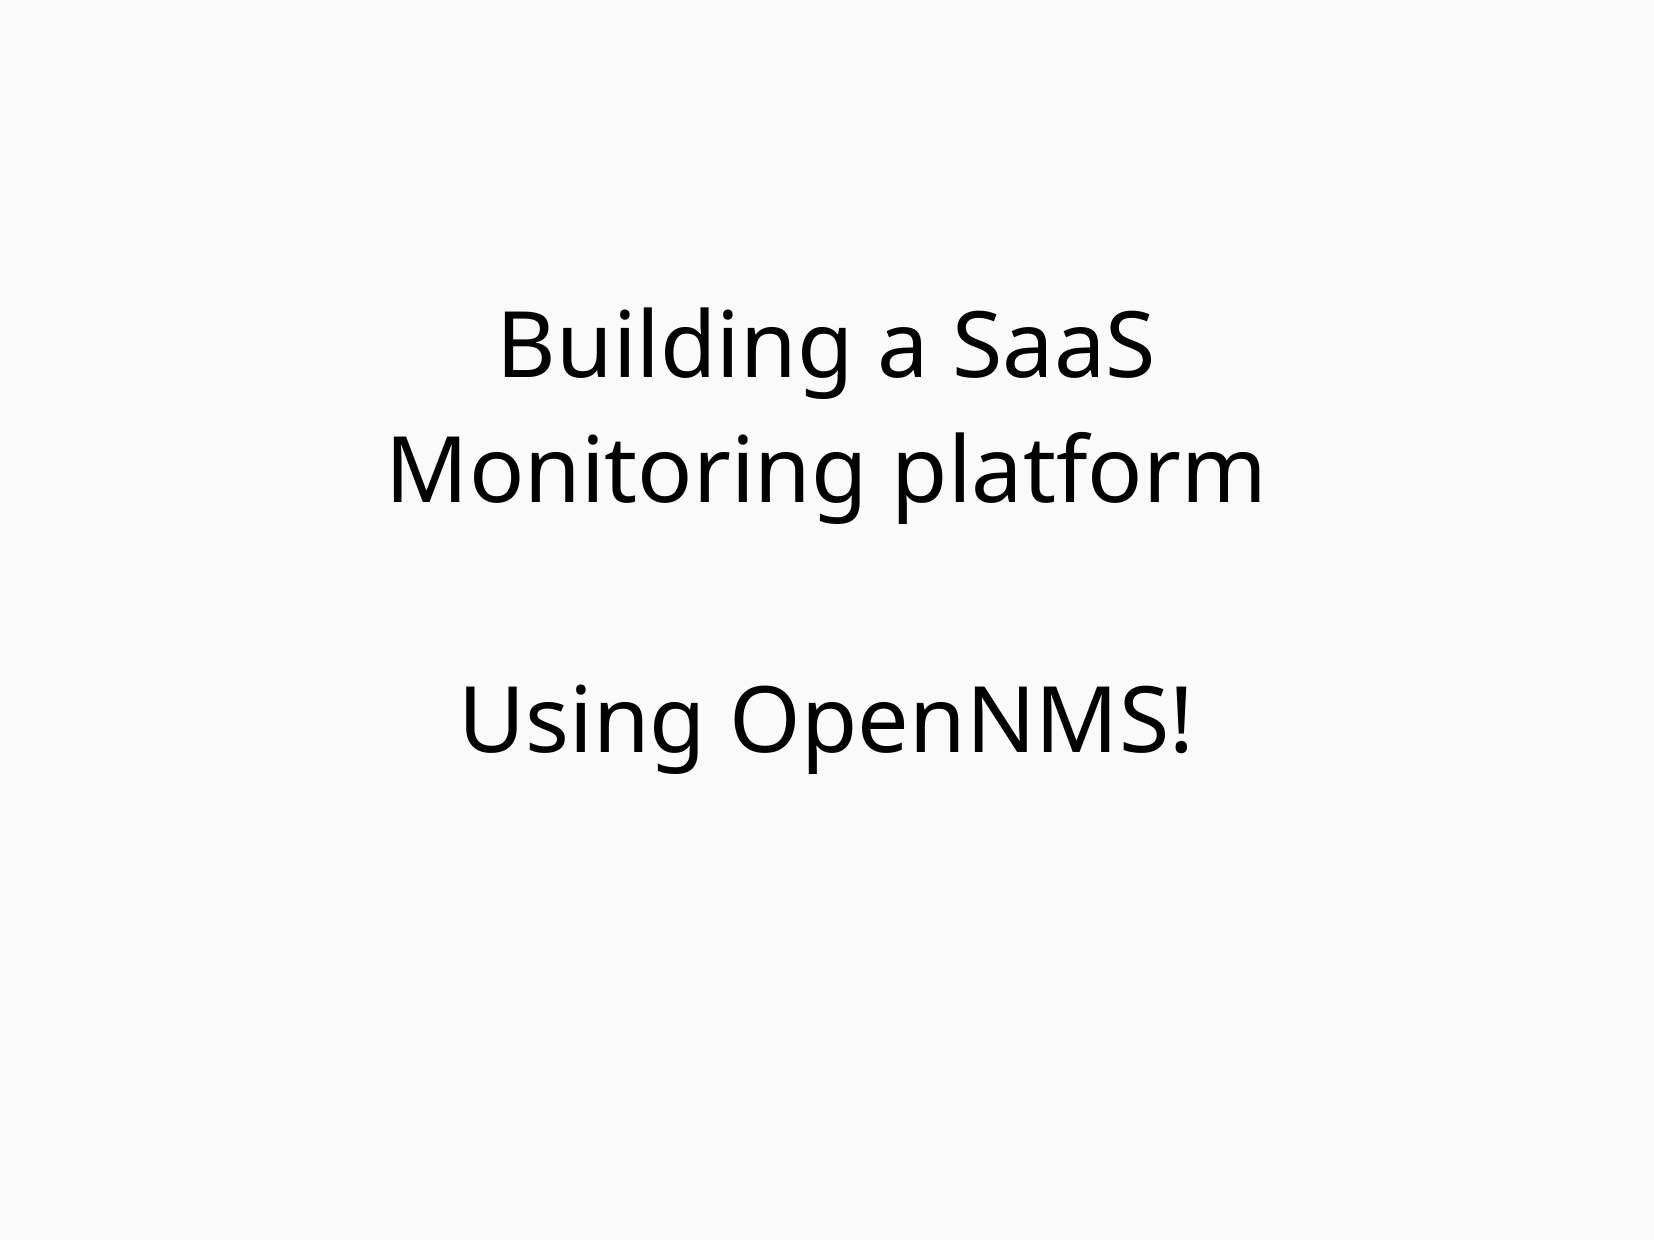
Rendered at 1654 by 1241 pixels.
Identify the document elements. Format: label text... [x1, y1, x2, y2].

subtitle Building a SaaS Monitoring platform Using OpenNMS! [82, 49, 1571, 1010]
